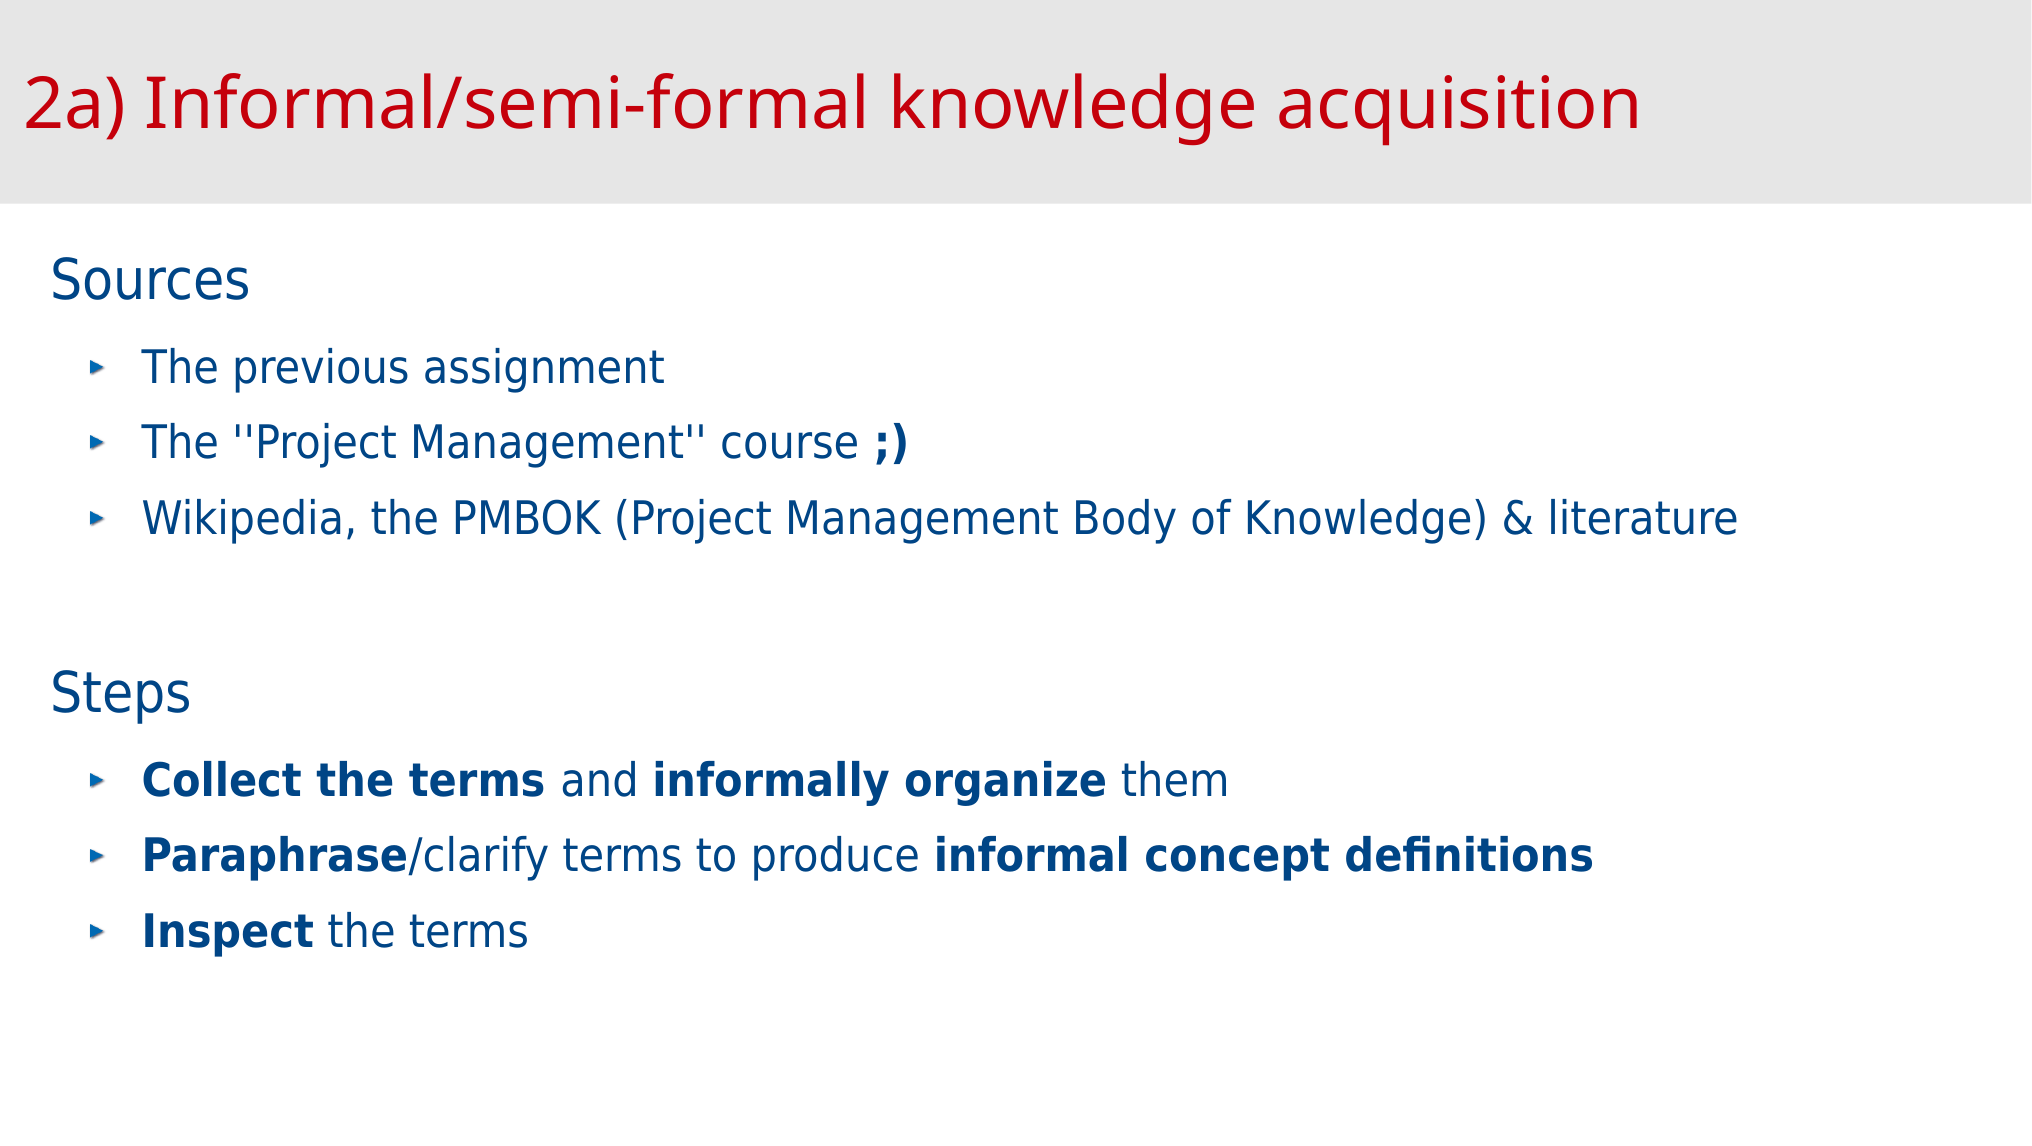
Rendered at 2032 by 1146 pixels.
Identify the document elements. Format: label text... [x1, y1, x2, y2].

title 2a) Informal/semi-formal knowledge acquisition [0, 0, 2032, 204]
list Sources The previous assignment The ''Project Management'' course ;) Wikipedia, the PMBOK (Project Management Body of Knowledge) & literature Steps Collect the terms and informally organize them Paraphrase/clarify terms to produce informal concept definitions Inspect the terms [0, 247, 2032, 1099]
